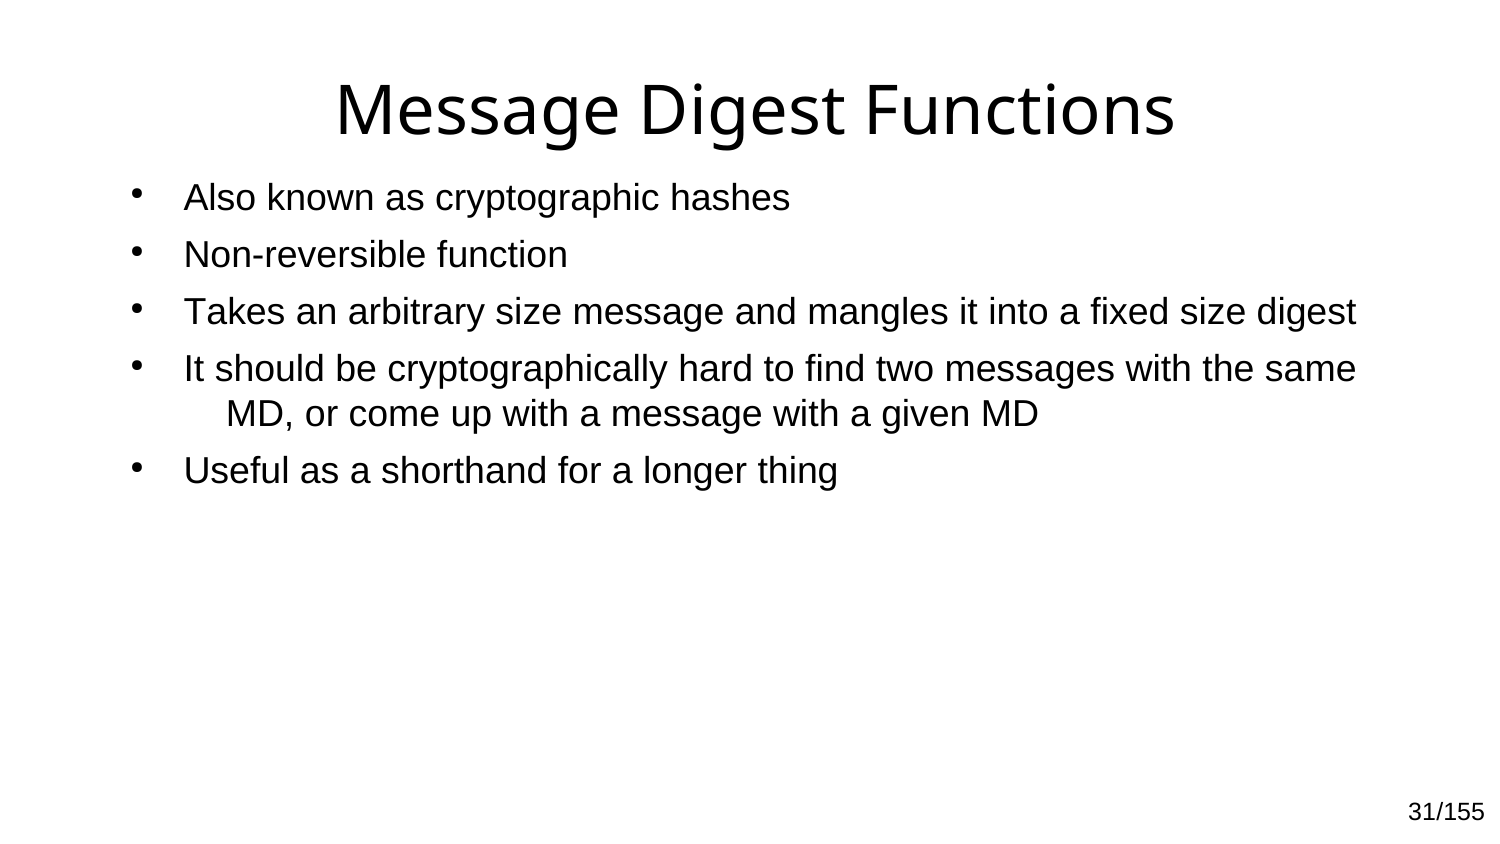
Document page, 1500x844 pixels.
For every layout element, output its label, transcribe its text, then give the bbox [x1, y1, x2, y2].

list Also known as cryptographic hashes Non-reversible function Takes an arbitrary size message and mangles it into a fixed size digest It should be cryptographically hard to find two messages with the same MD, or come up with a message with a given MD Useful as a shorthand for a longer thing [112, 172, 1388, 621]
title Message Digest Functions [118, 36, 1394, 178]
